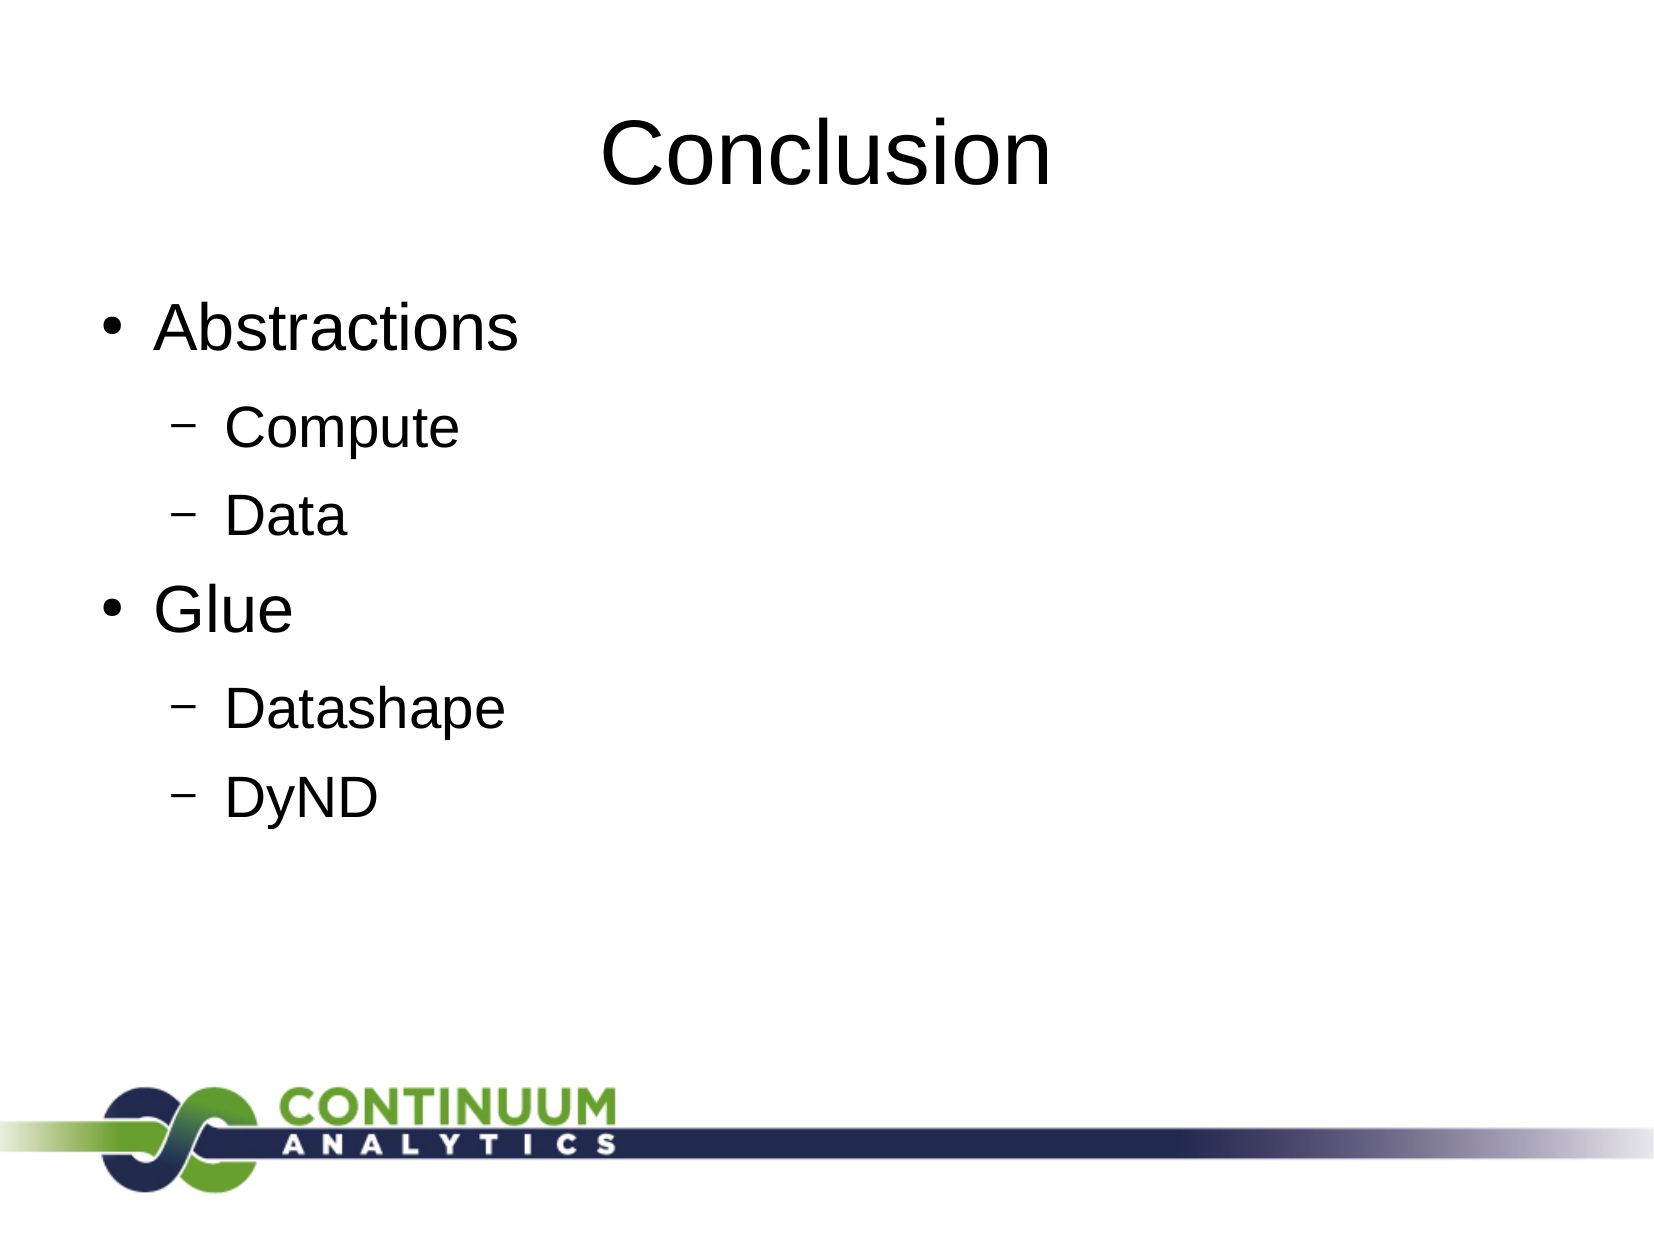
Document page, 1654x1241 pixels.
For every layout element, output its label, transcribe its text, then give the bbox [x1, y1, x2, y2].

title Conclusion [82, 49, 1571, 257]
list Abstractions Compute Data Glue Datashape DyND [82, 290, 1571, 1010]
